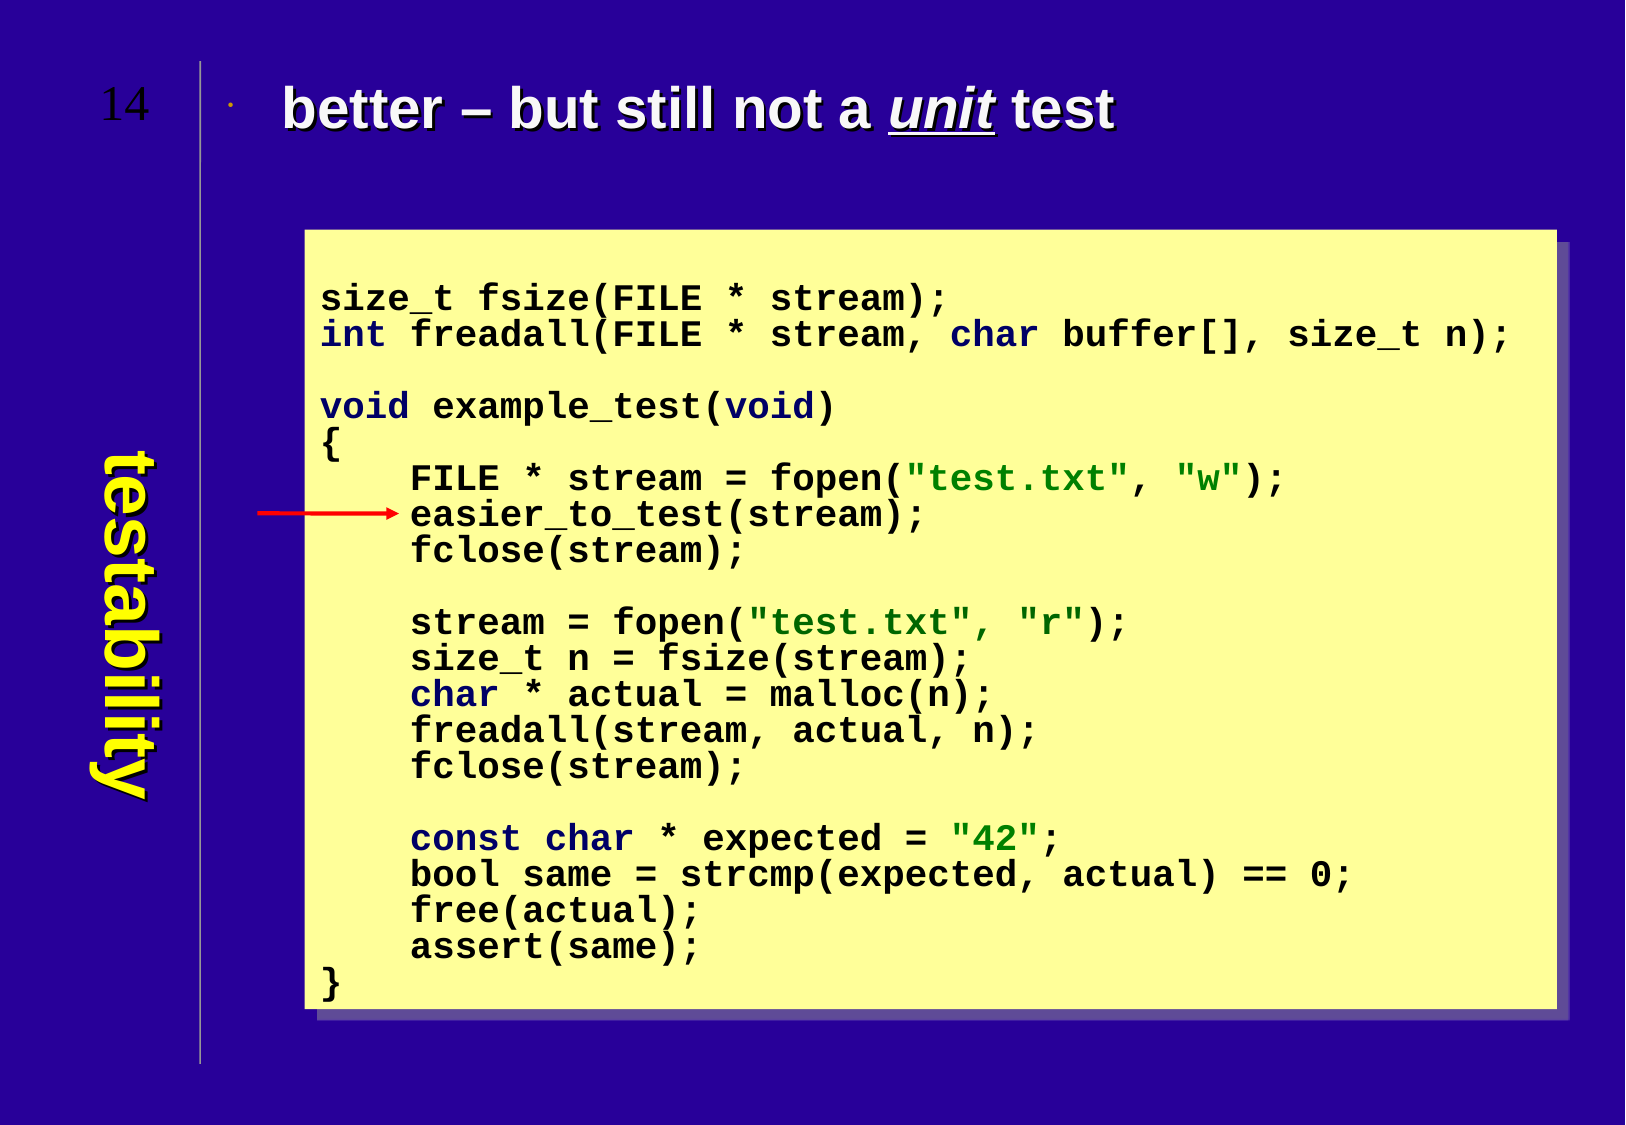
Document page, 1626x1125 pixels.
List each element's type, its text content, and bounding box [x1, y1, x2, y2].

title testability [50, 187, 188, 1063]
list better – but still not a unit test [212, 62, 1550, 1063]
